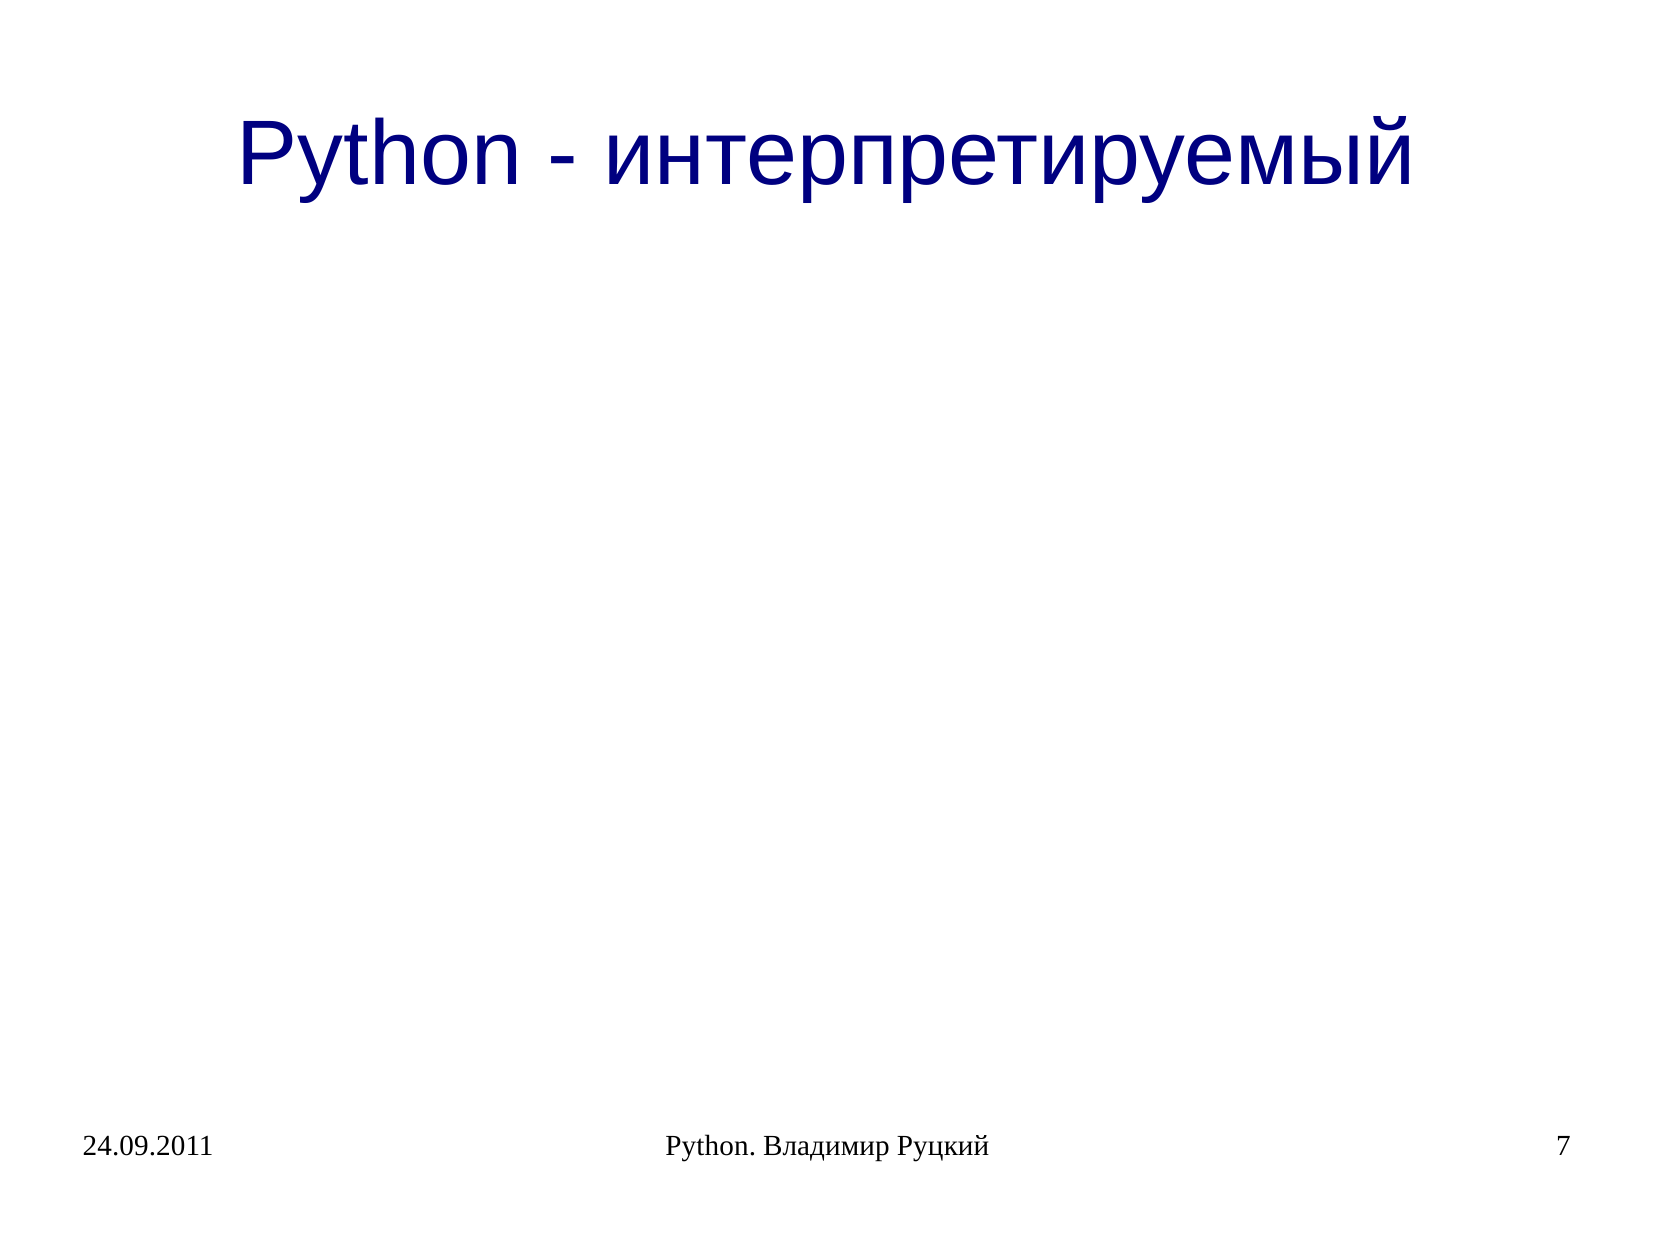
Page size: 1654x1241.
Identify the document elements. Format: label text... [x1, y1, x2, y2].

title Python - интерпретируемый [82, 49, 1571, 257]
